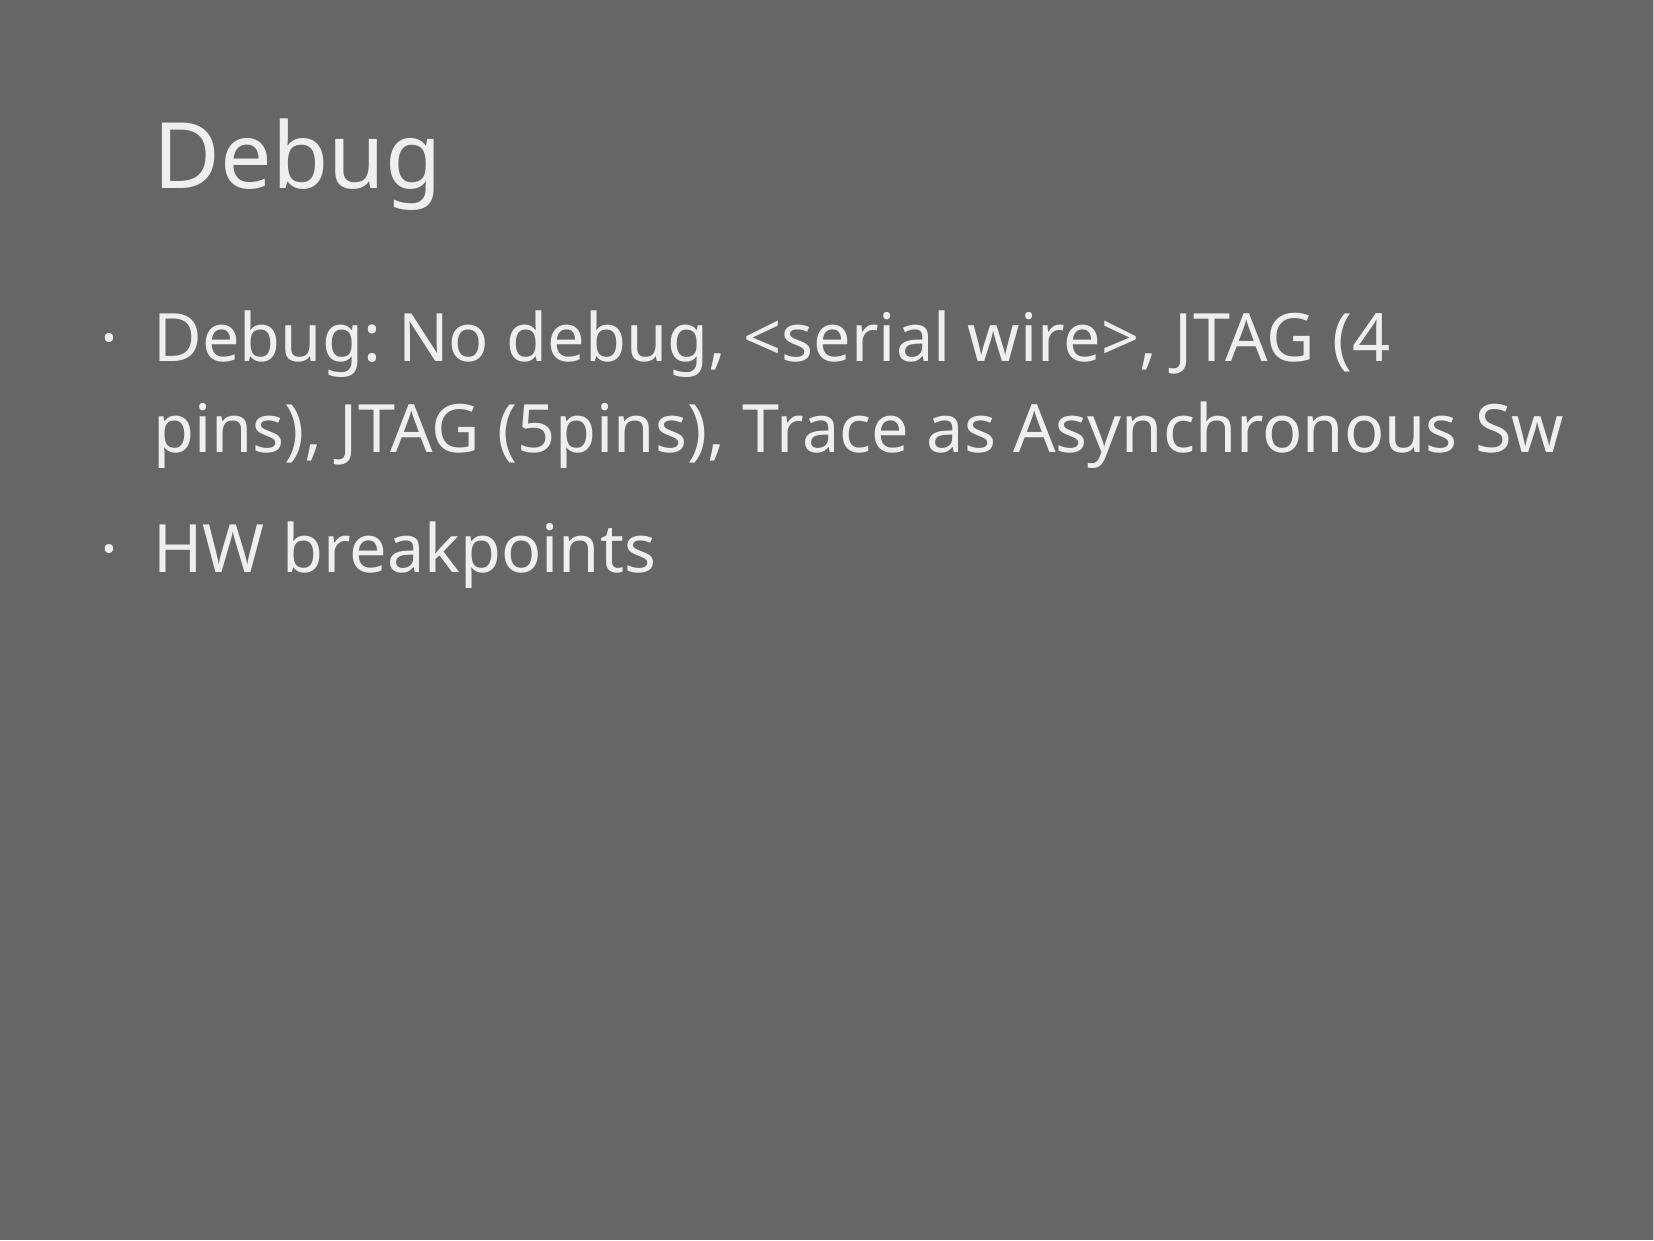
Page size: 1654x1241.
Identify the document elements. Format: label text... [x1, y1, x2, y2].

title Debug [82, 49, 1571, 257]
list Debug: No debug, <serial wire>, JTAG (4 pins), JTAG (5pins), Trace as Asynchronous Sw HW breakpoints [82, 290, 1571, 1010]
